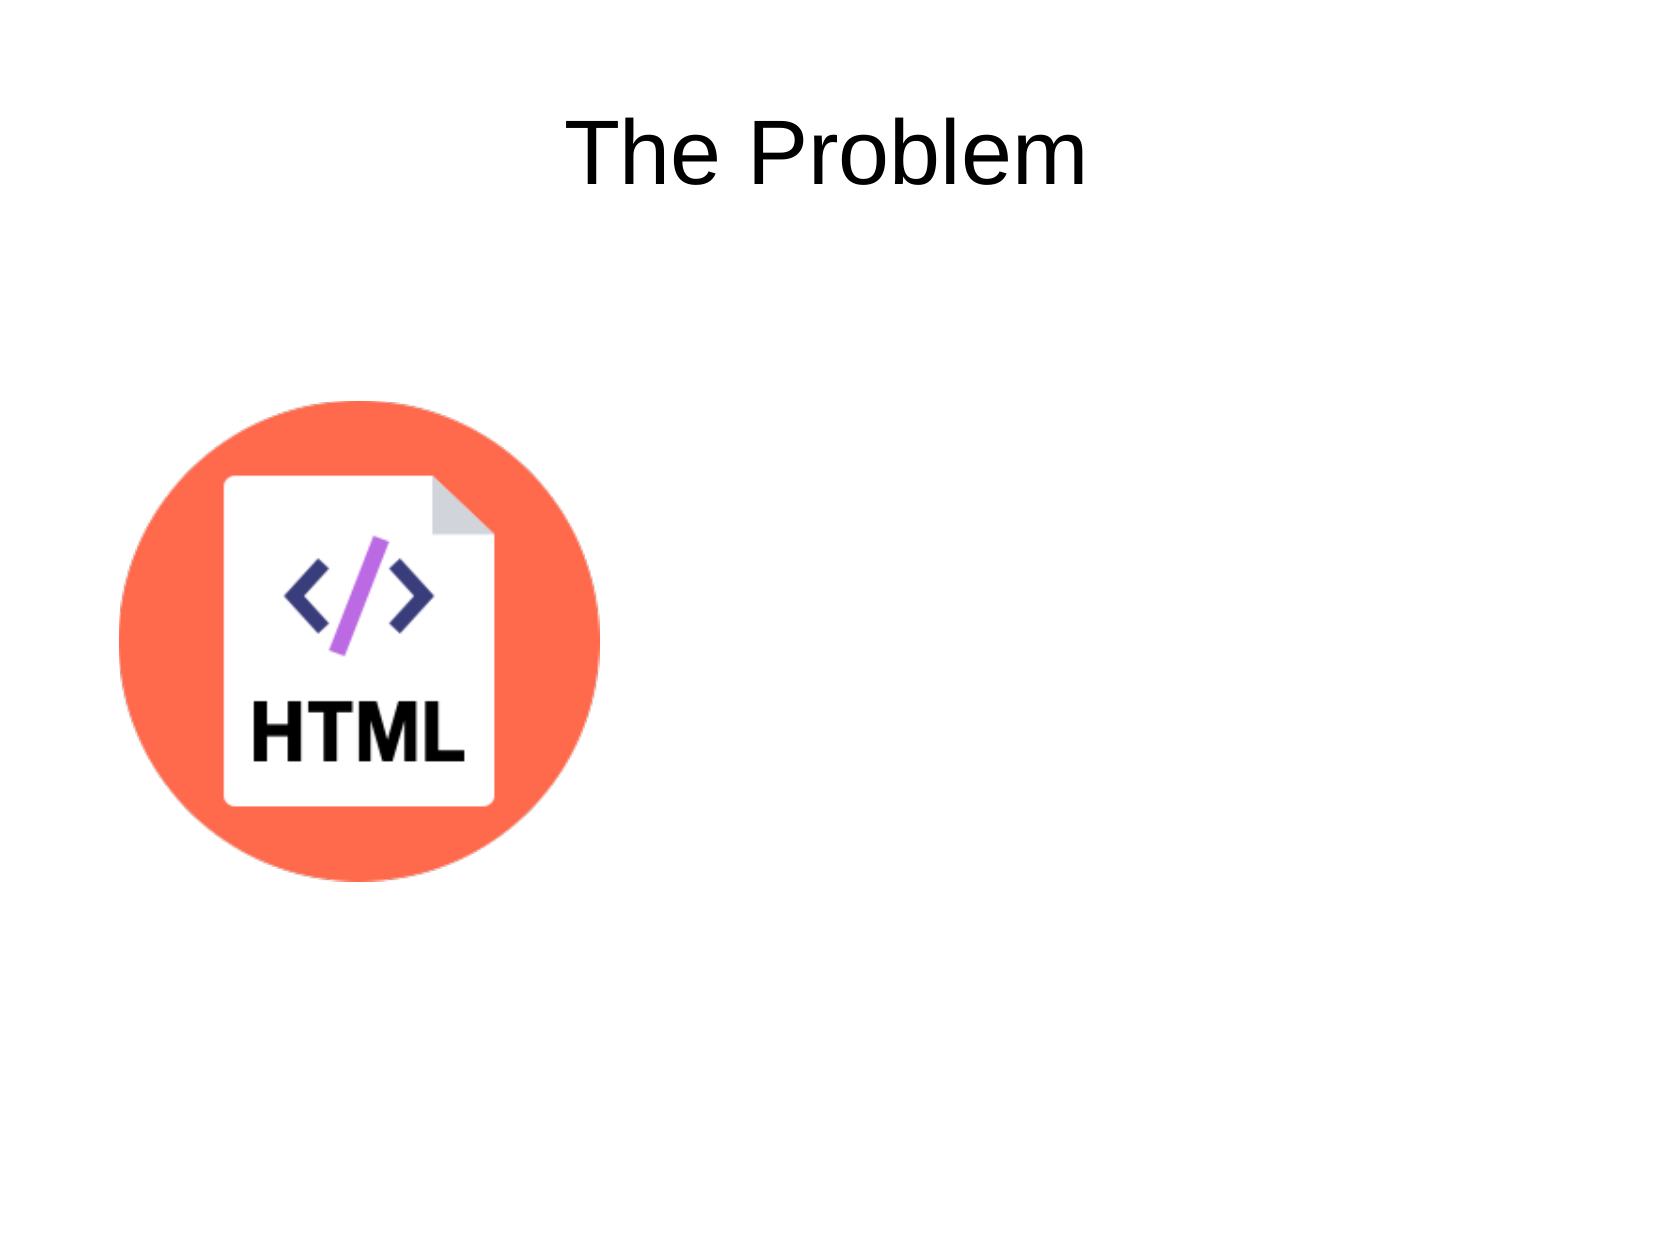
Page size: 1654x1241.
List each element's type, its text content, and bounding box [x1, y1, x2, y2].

picture [119, 401, 600, 882]
title The Problem [82, 49, 1571, 257]
